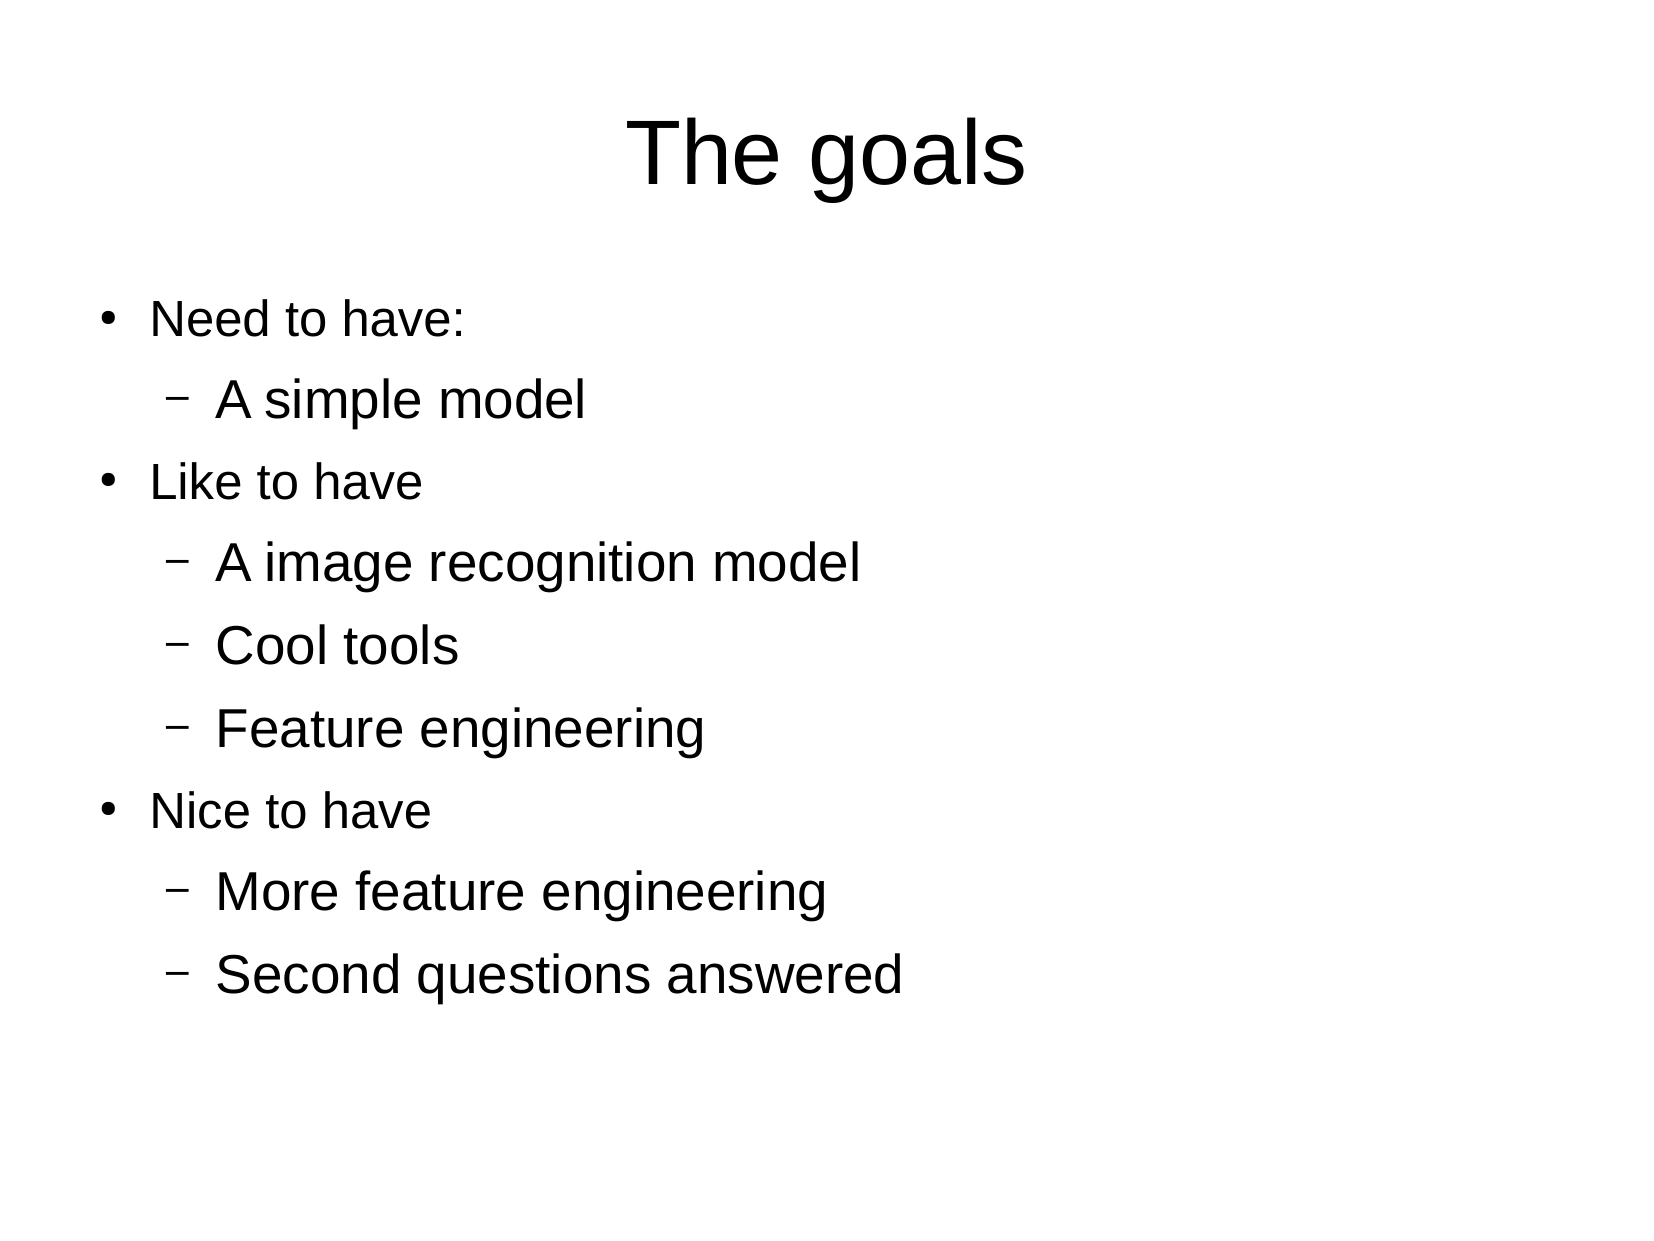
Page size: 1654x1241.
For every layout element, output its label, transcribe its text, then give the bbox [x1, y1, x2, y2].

list Need to have: A simple model Like to have A image recognition model Cool tools Feature engineering Nice to have More feature engineering Second questions answered [82, 290, 1571, 1010]
title The goals [82, 49, 1571, 257]
